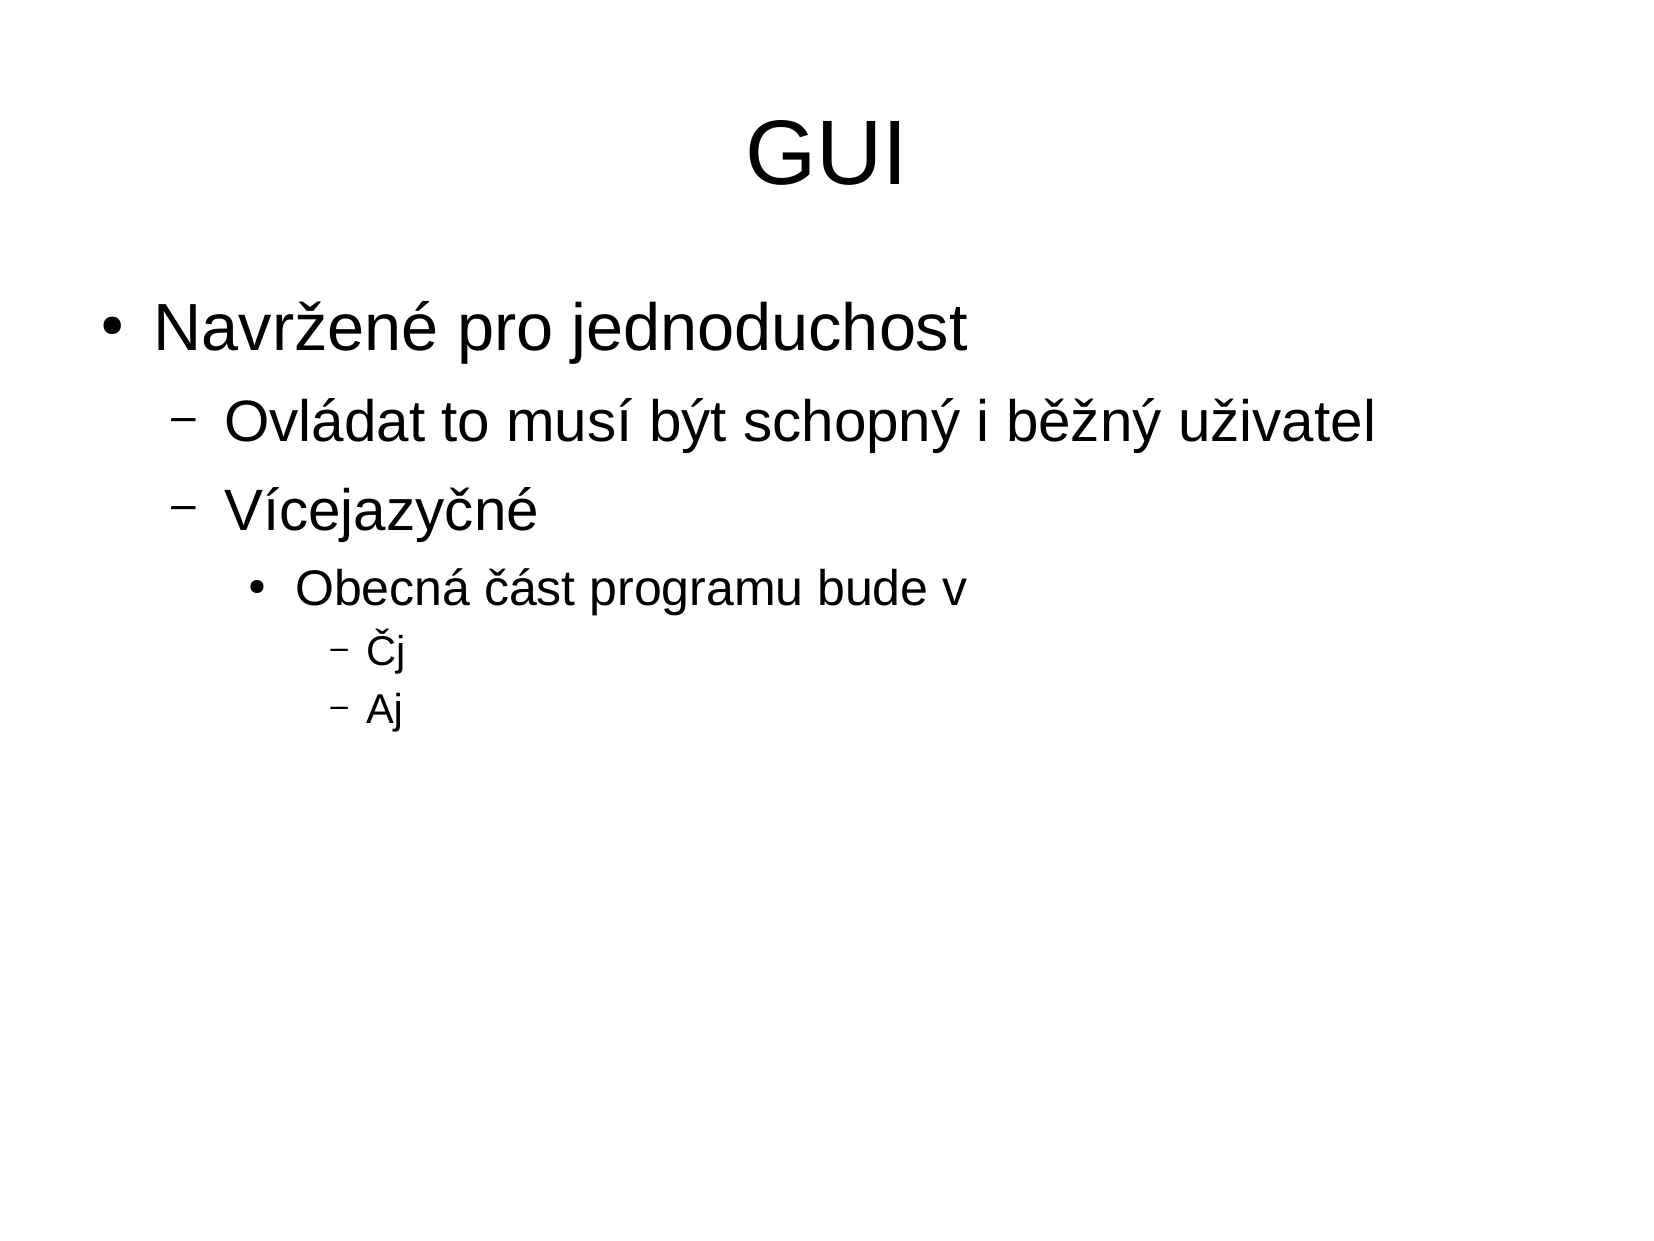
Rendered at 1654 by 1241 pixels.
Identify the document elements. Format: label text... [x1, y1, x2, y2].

list Navržené pro jednoduchost Ovládat to musí být schopný i běžný uživatel Vícejazyčné Obecná část programu bude v Čj Aj [82, 290, 1571, 1010]
title GUI [82, 49, 1571, 257]
